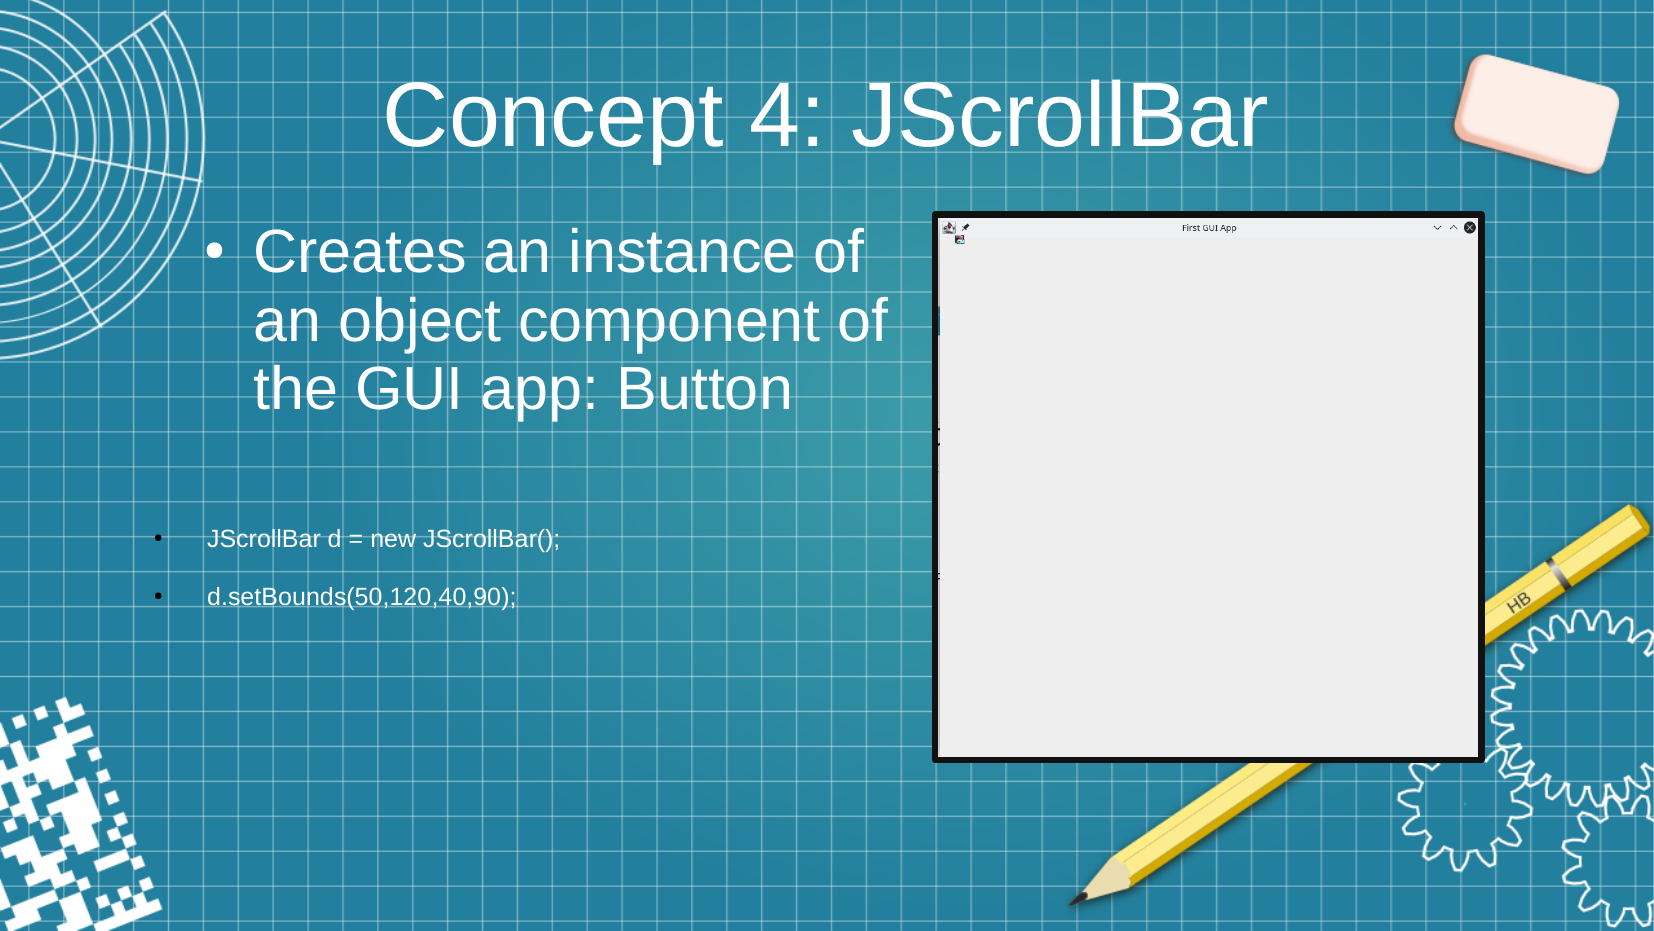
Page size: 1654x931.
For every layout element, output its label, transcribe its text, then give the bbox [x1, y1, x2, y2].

picture [0, 0, 1654, 931]
list JScrollBar d = new JScrollBar(); d.setBounds(50,120,40,90); [136, 525, 863, 783]
list Creates an instance of an object component of the GUI app: Button [187, 217, 914, 475]
title Concept 4: JScrollBar [82, 37, 1571, 193]
